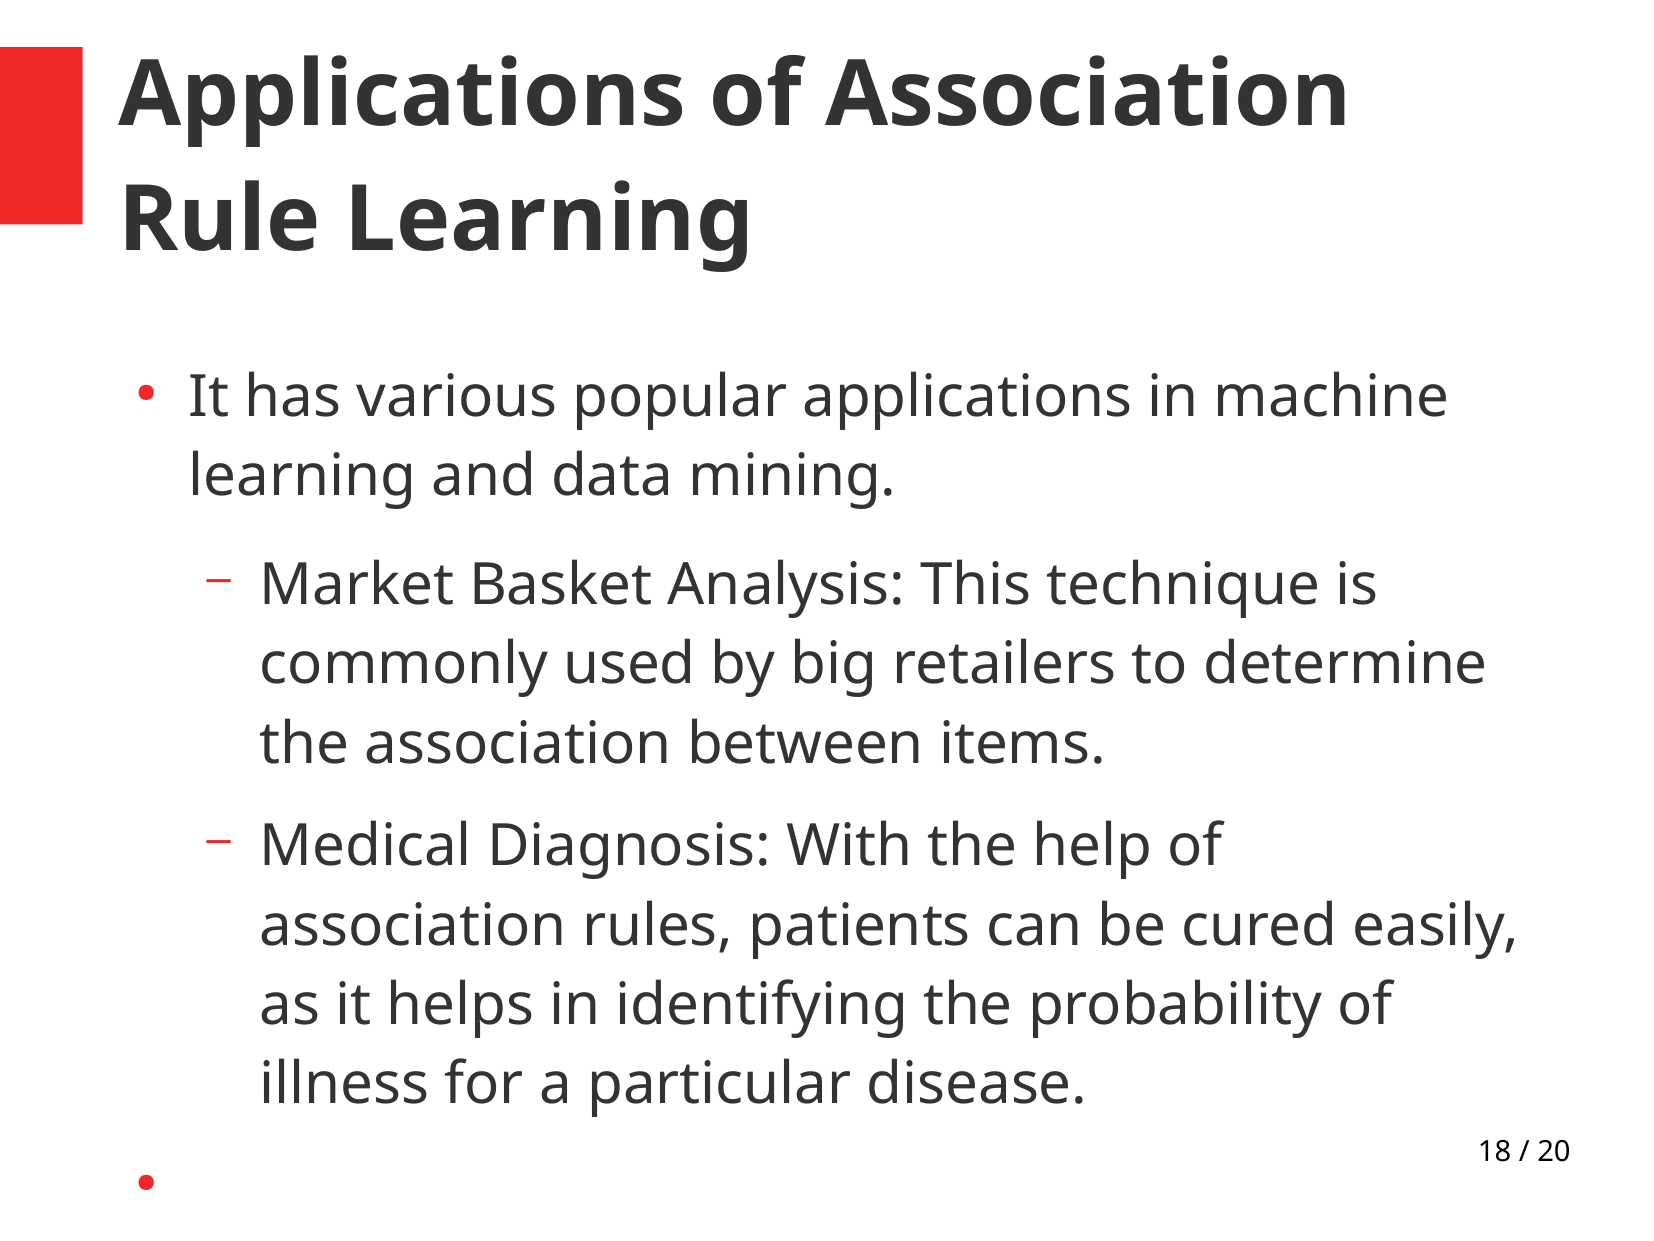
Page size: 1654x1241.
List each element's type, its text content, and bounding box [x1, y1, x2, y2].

title Applications of Association Rule Learning [118, 28, 1571, 278]
list It has various popular applications in machine learning and data mining. Market Basket Analysis: This technique is commonly used by big retailers to determine the association between items. Medical Diagnosis: With the help of association rules, patients can be cured easily, as it helps in identifying the probability of illness for a particular disease. [118, 354, 1536, 1074]
